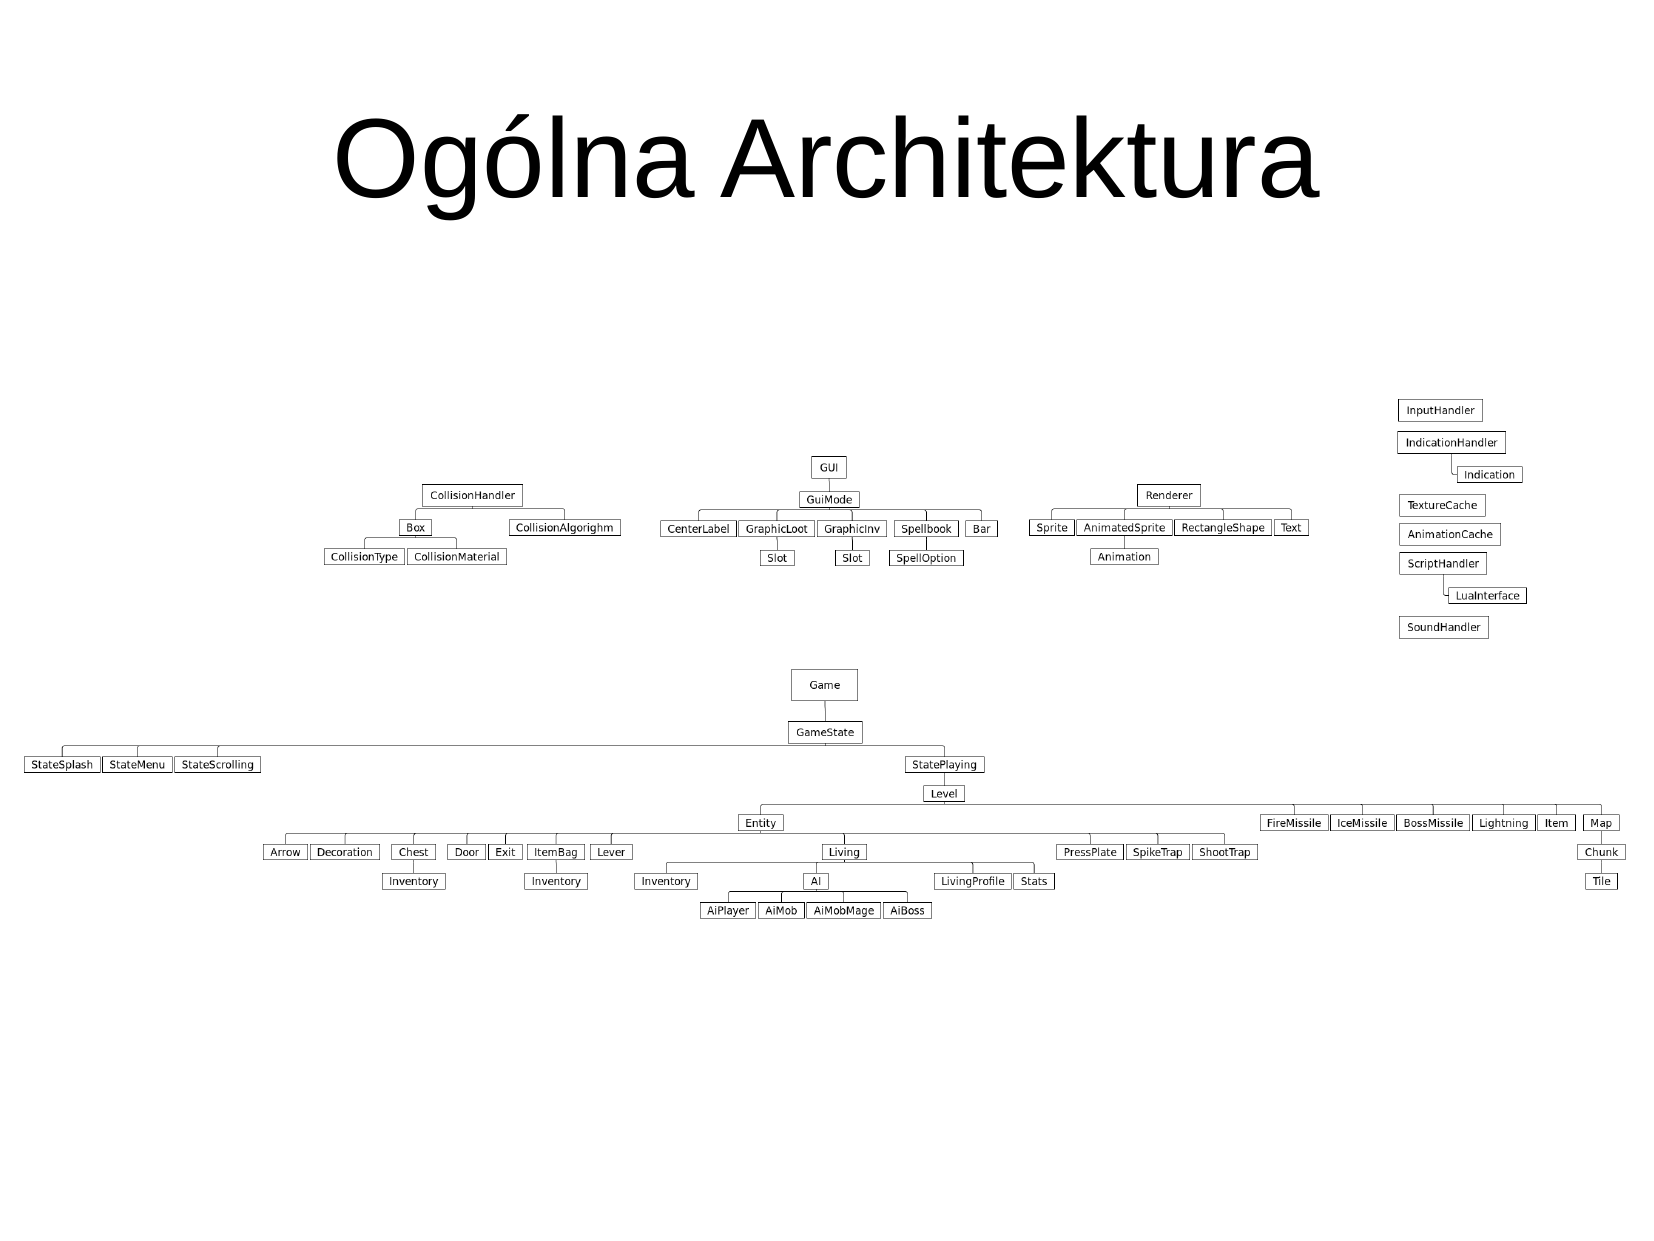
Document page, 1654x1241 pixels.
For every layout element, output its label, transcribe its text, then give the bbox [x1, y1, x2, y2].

text_box Ogólna Architektura [82, 49, 1571, 256]
picture [14, 389, 1635, 928]
